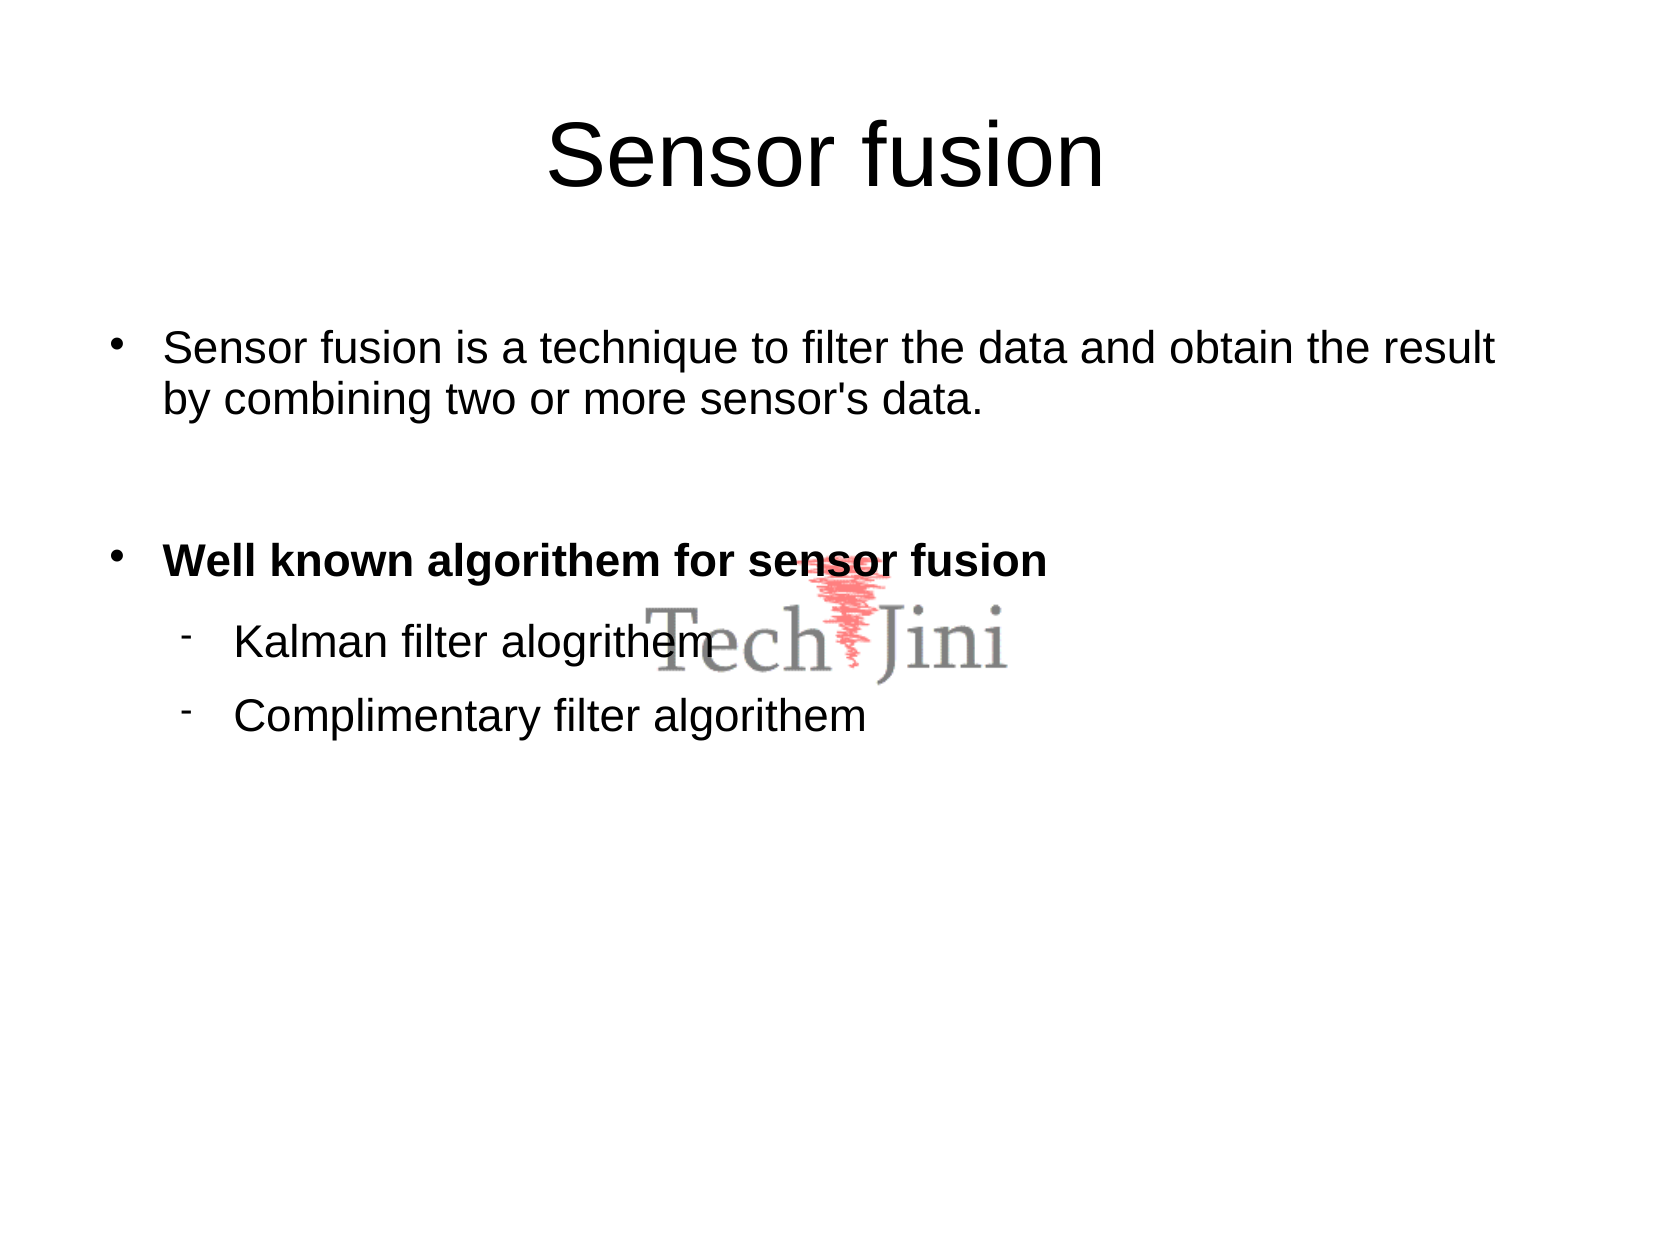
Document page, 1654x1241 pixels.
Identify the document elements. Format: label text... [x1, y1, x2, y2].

title Sensor fusion [82, 49, 1571, 257]
list Sensor fusion is a technique to filter the data and obtain the result by combining two or more sensor's data. Well known algorithem for sensor fusion Kalman filter alogrithem Complimentary filter algorithem [92, 320, 1548, 1040]
